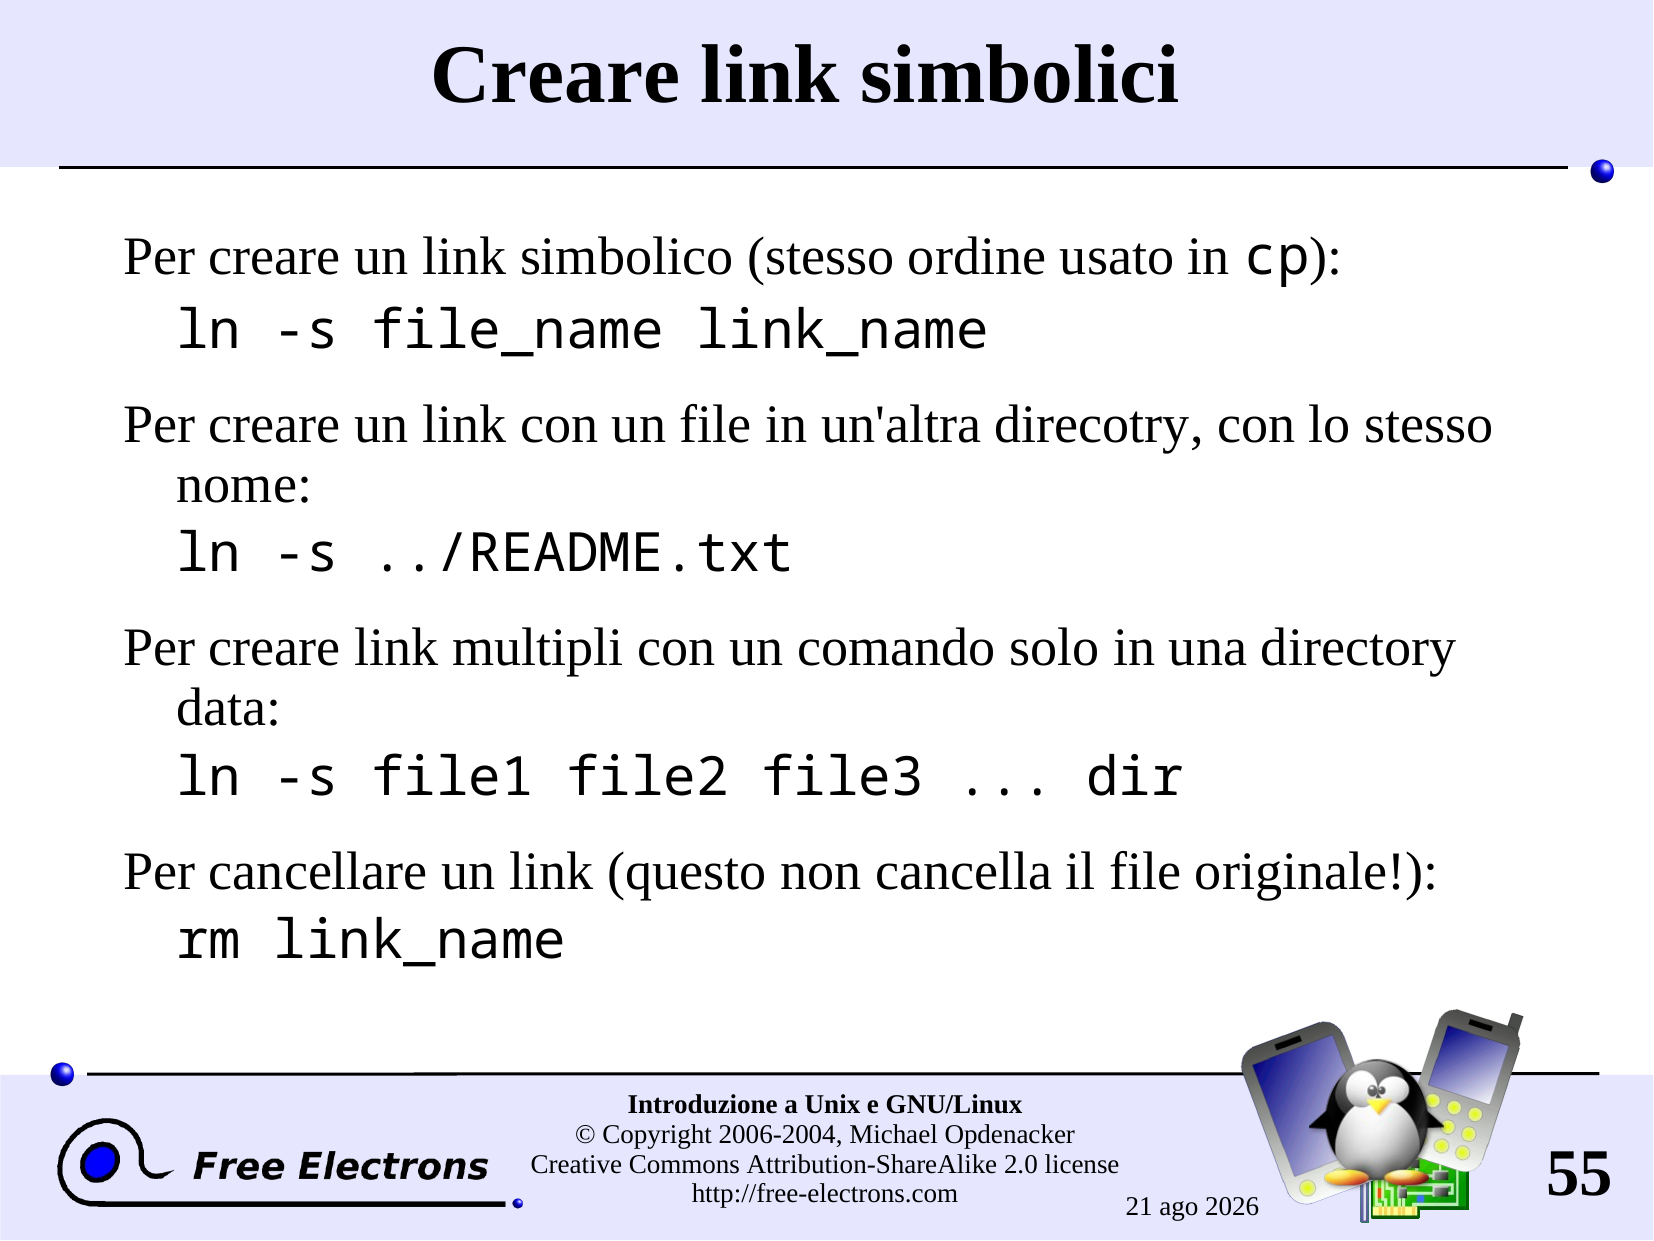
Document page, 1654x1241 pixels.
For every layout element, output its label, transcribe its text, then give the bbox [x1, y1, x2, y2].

picture [1233, 1007, 1538, 1241]
list Per creare un link simbolico (stesso ordine usato in cp): ln -s file_name link_name Per creare un link con un file in un'altra direcotry, con lo stesso nome: ln -s ../README.txt Per creare link multipli con un comando solo in una directory data: ln -s file1 file2 file3 ... dir Per cancellare un link (questo non cancella il file originale!): rm link_name [105, 216, 1518, 1071]
title Creare link simbolici [60, 20, 1551, 130]
picture [50, 1107, 527, 1216]
